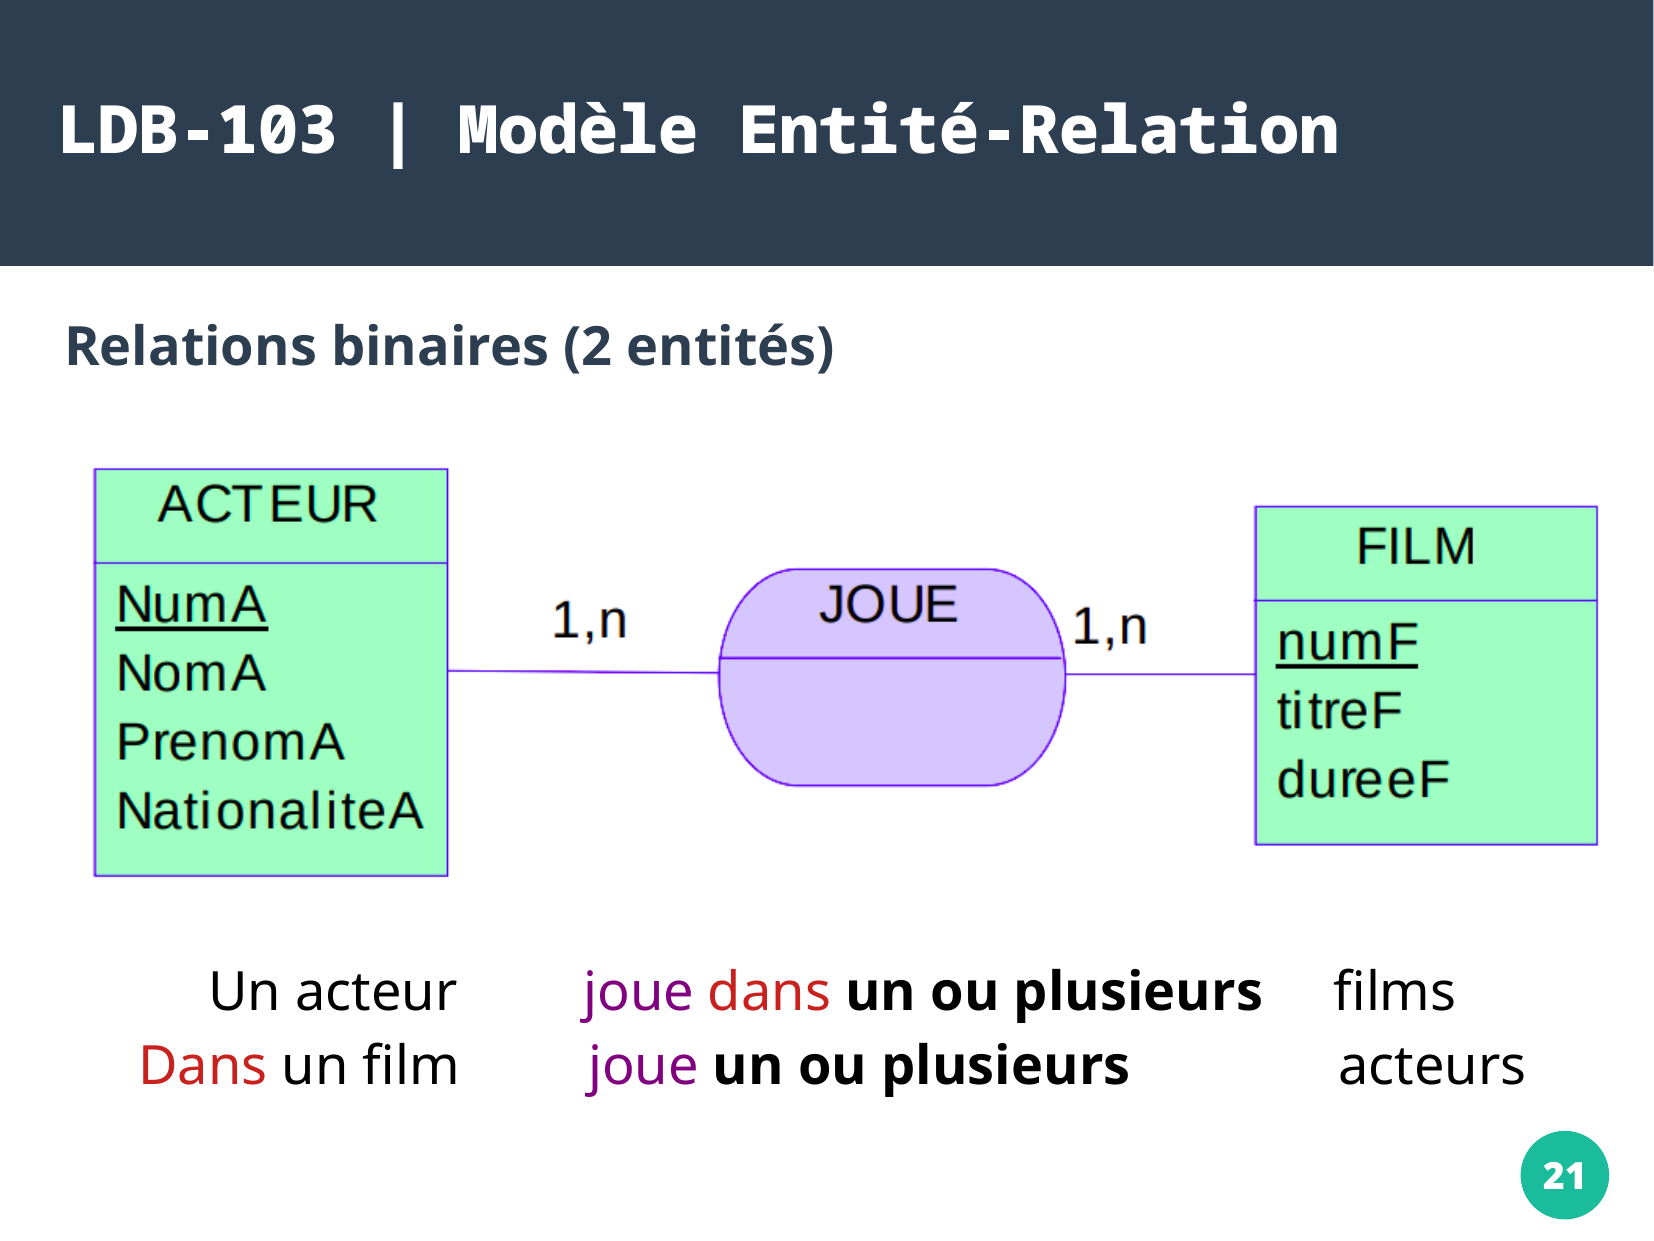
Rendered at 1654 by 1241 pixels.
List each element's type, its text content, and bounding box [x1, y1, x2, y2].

title LDB-103 | Modèle Entité-Relation [58, 49, 1595, 207]
picture [81, 453, 1606, 886]
text_box Relations binaires (2 entités) [49, 300, 1606, 446]
text_box Un acteur joue dans un ou plusieurs films Dans un film joue un ou plusieurs acteurs [60, 945, 1606, 1140]
